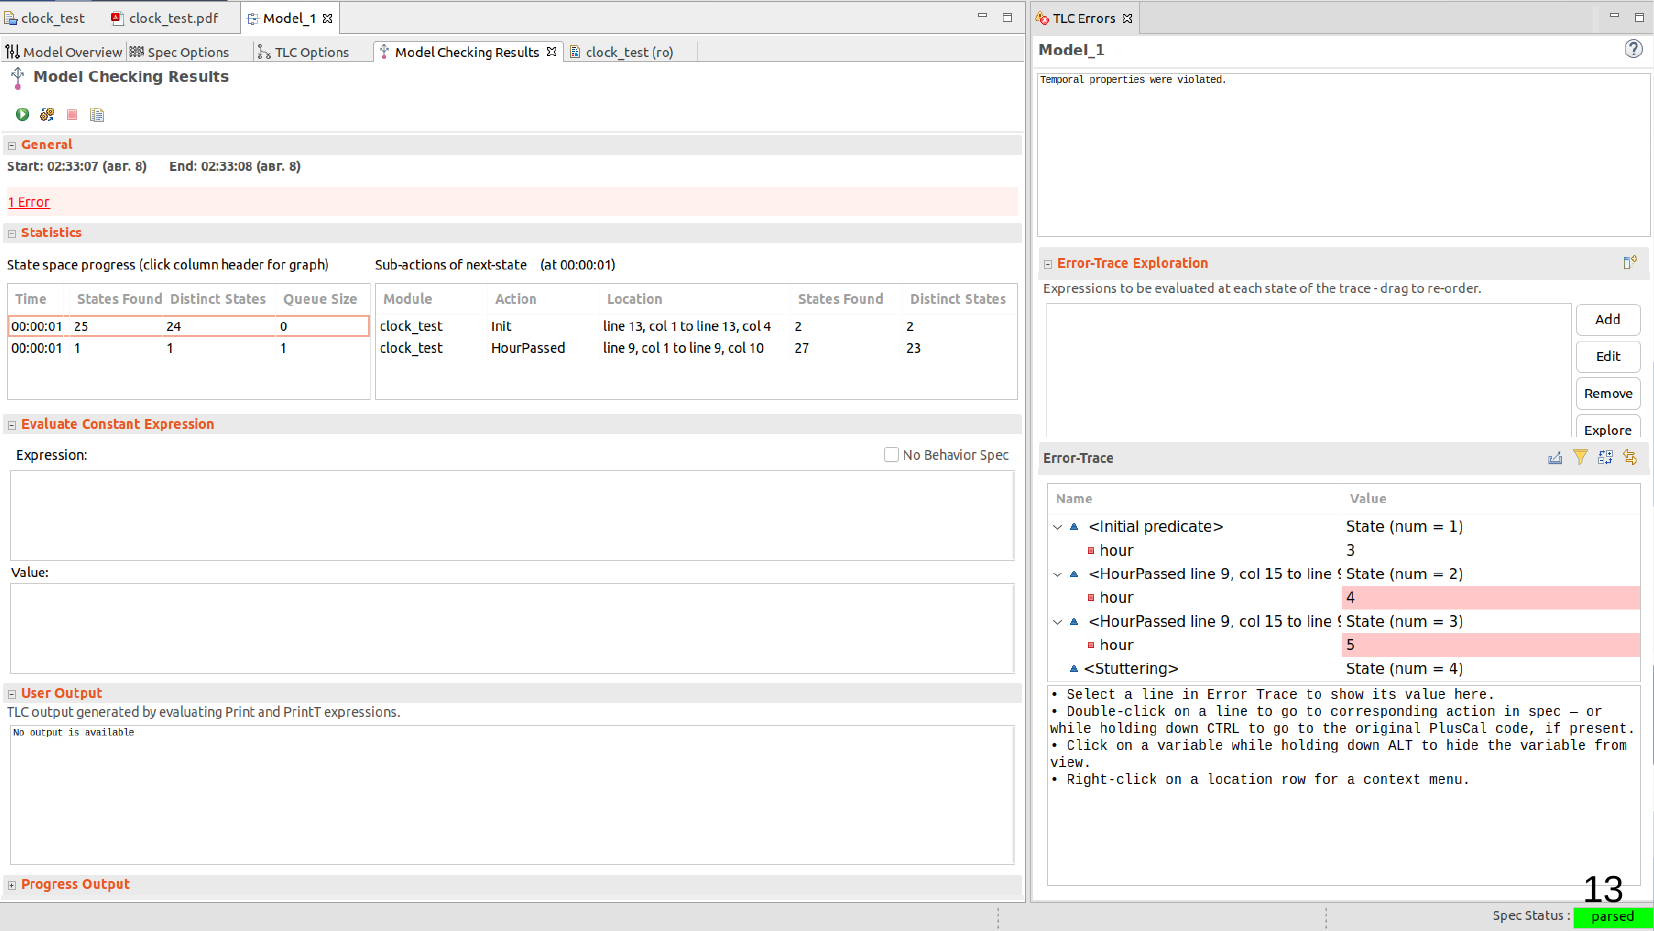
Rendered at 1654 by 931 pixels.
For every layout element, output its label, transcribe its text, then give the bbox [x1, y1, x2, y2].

picture [0, 0, 1654, 931]
text_box <number> [1567, 861, 1654, 919]
